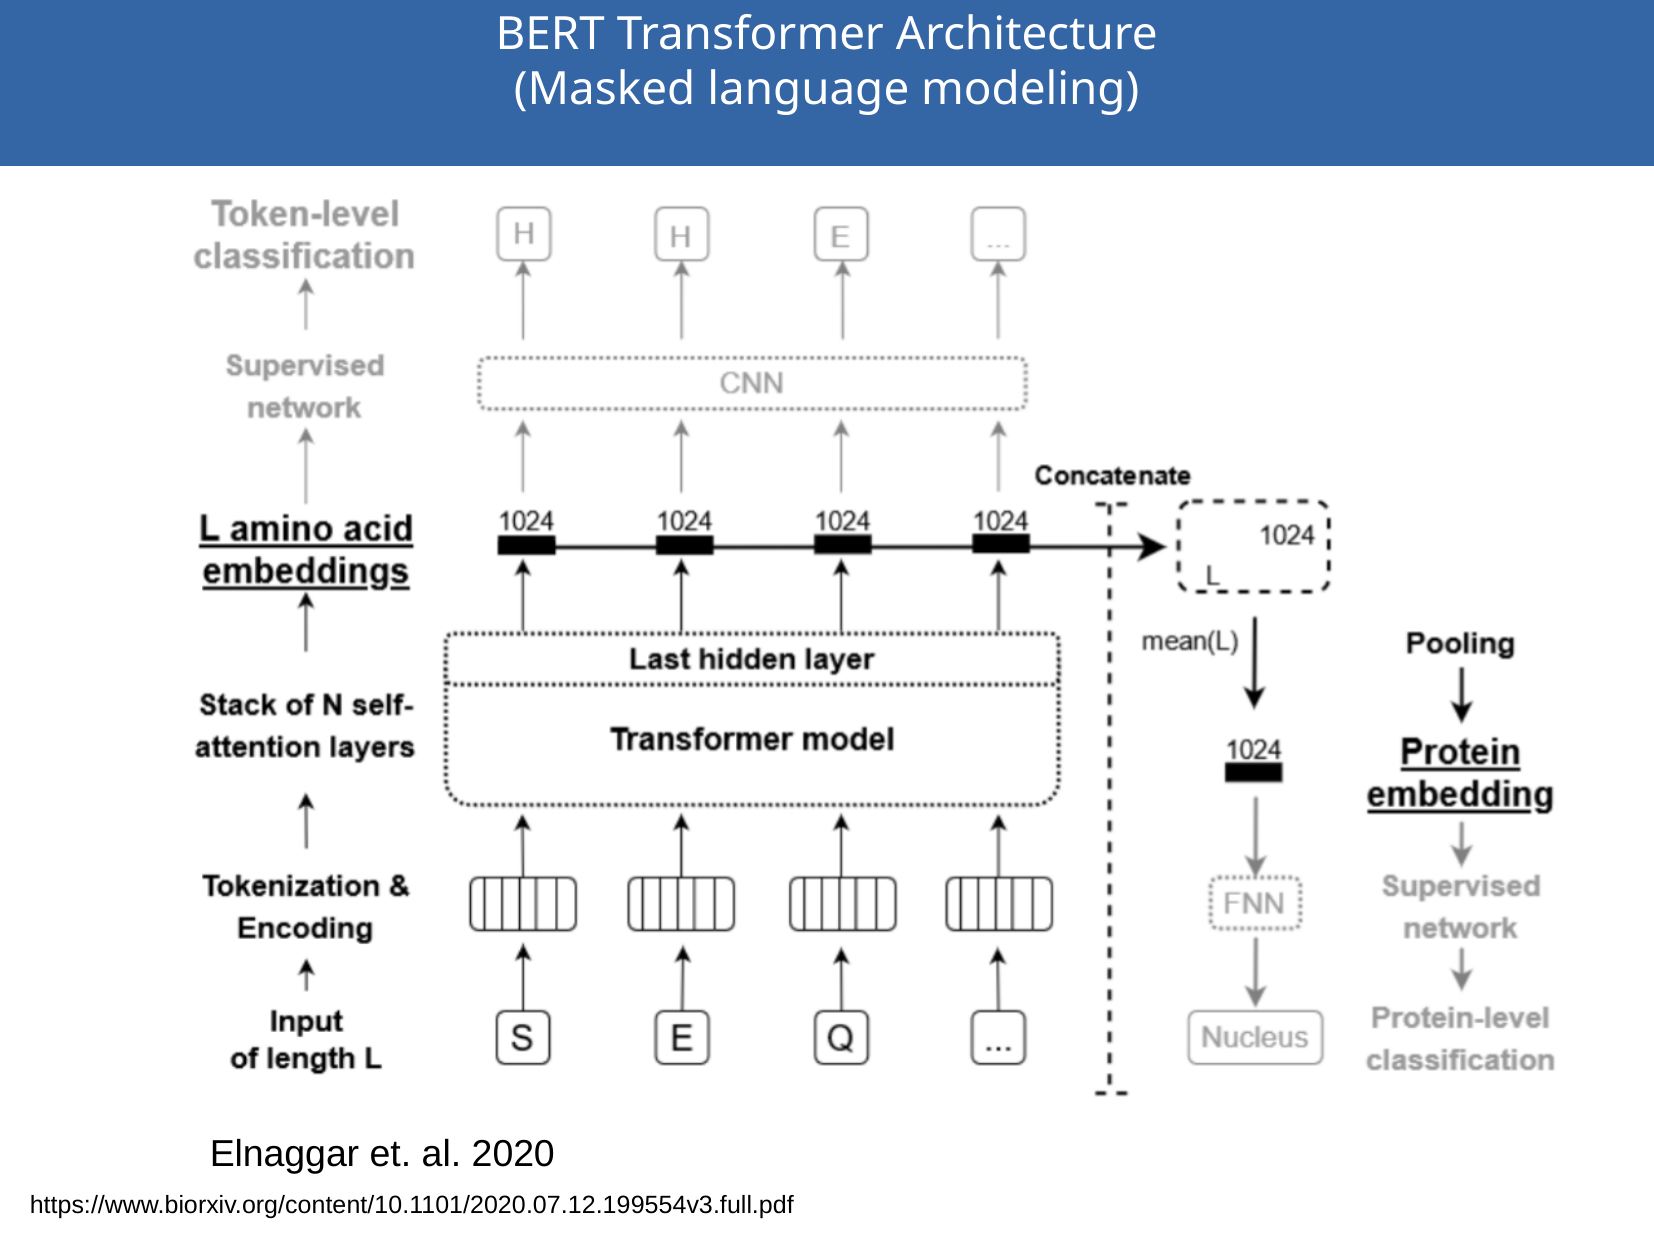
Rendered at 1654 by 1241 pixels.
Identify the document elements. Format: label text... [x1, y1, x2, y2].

text_box Elnaggar et. al. 2020 [195, 1125, 660, 1241]
text_box BERT Transformer Architecture (Masked language modeling) [0, 0, 1654, 166]
picture [95, 166, 1596, 1116]
text_box https://www.biorxiv.org/content/10.1101/2020.07.12.199554v3.full.pdf [660, 1183, 1186, 1241]
text_box https://www.biorxiv.org/content/10.1101/2020.07.12.199554v3.full.pdf [15, 1183, 195, 1241]
